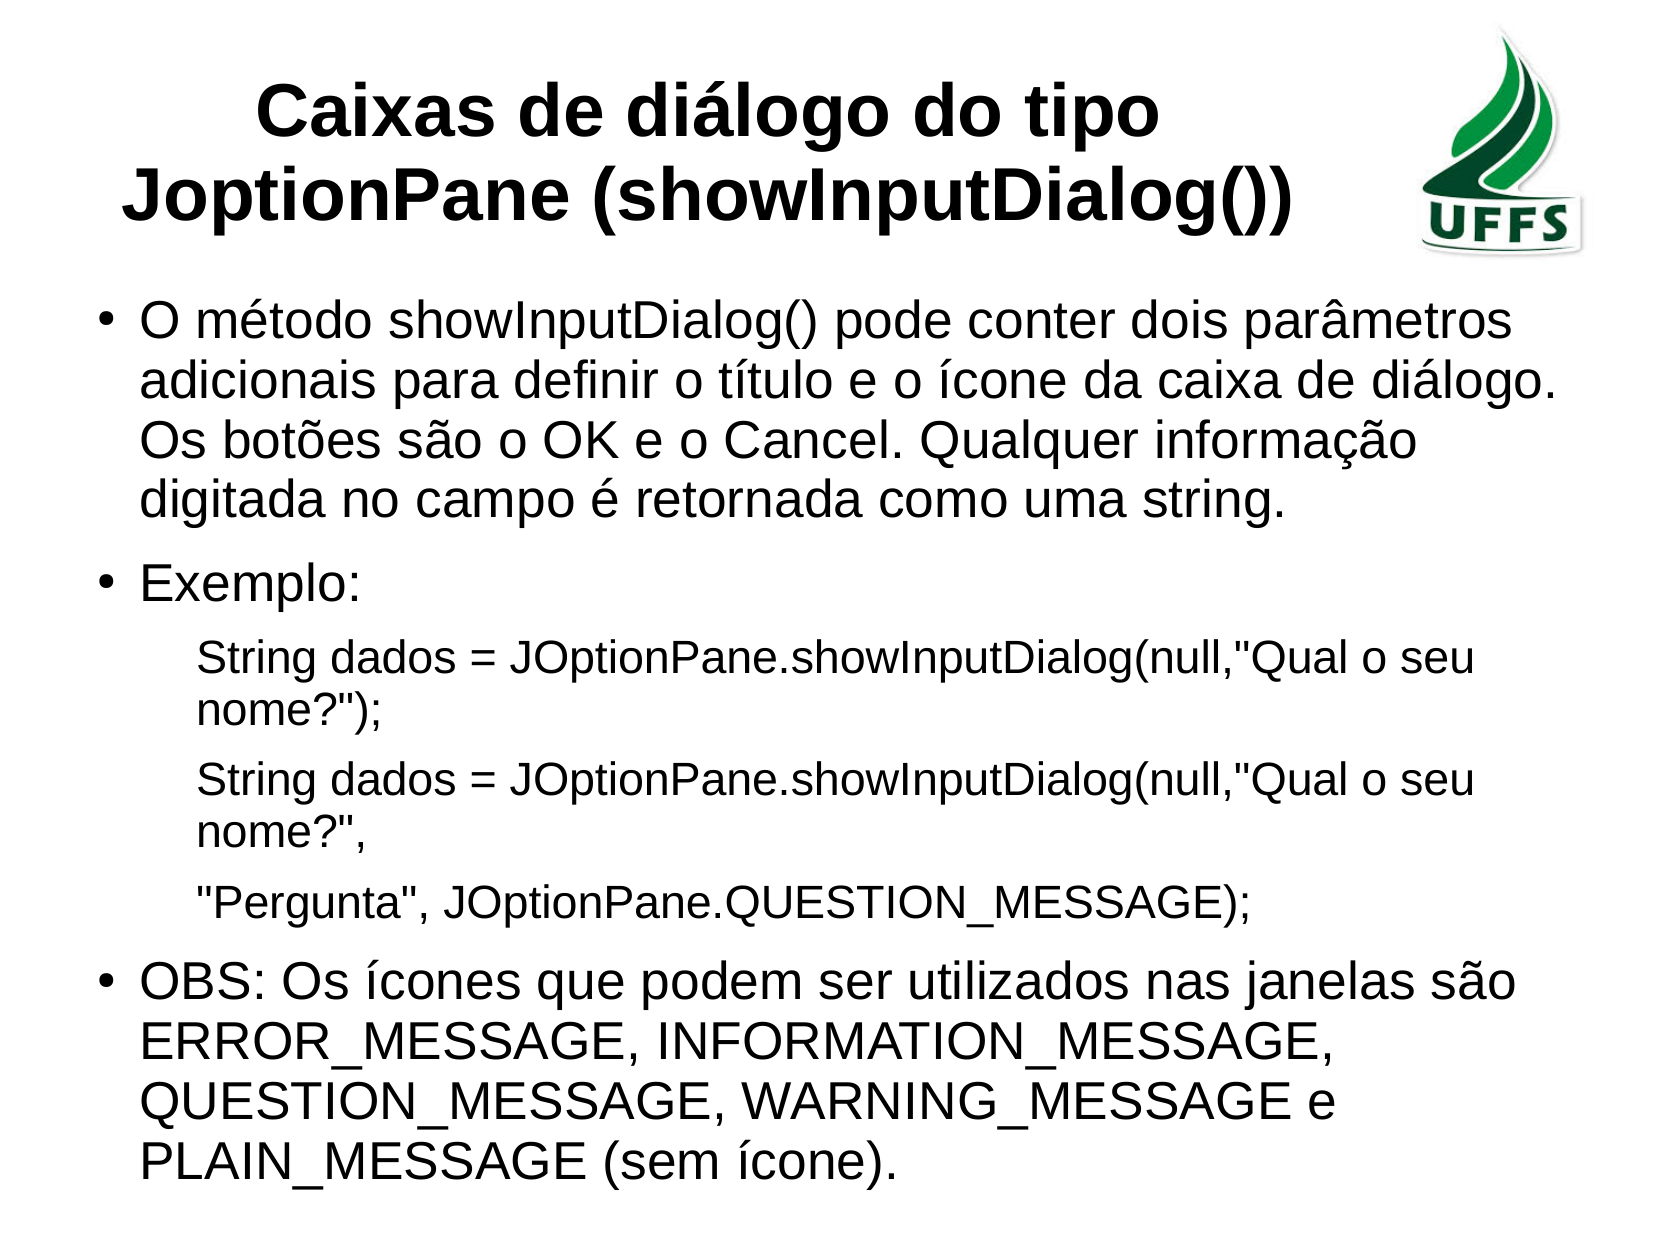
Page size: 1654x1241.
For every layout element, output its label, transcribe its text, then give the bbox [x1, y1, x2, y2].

title Caixas de diálogo do tipo JoptionPane (showInputDialog()) [82, 49, 1335, 257]
list O método showInputDialog() pode conter dois parâmetros adicionais para definir o título e o ícone da caixa de diálogo. Os botões são o OK e o Cancel. Qualquer informação digitada no campo é retornada como uma string. Exemplo: String dados = JOptionPane.showInputDialog(null,"Qual o seu nome?"); String dados = JOptionPane.showInputDialog(null,"Qual o seu nome?", "Pergunta", JOptionPane.QUESTION_MESSAGE); OBS: Os ícones que podem ser utilizados nas janelas são ERROR_MESSAGE, INFORMATION_MESSAGE, QUESTION_MESSAGE, WARNING_MESSAGE e PLAIN_MESSAGE (sem ícone). [82, 290, 1571, 1205]
picture [1381, 20, 1624, 272]
